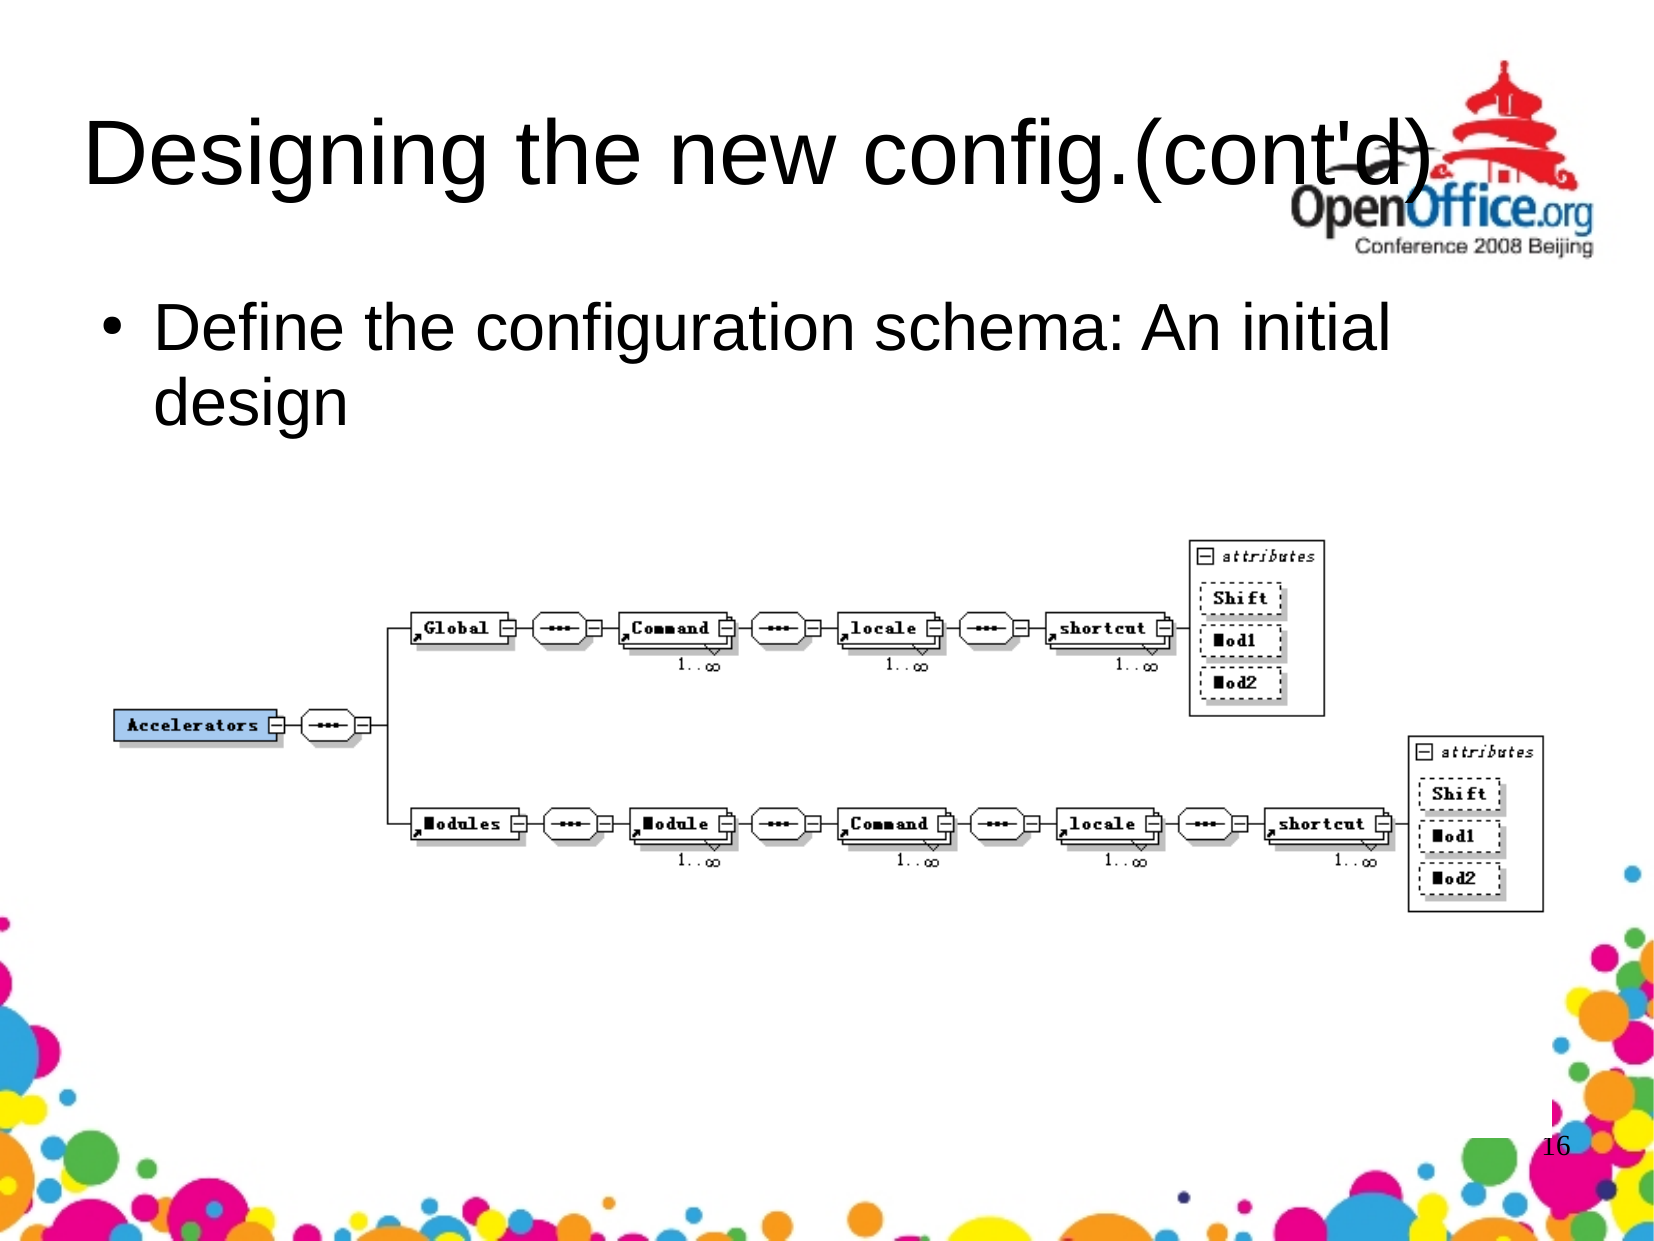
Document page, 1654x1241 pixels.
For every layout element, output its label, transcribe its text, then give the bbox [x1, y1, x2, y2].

picture [0, 0, 1654, 1241]
list Define the configuration schema: An initial design [82, 290, 1571, 1109]
title Designing the new config.(cont'd) [82, 49, 1571, 257]
